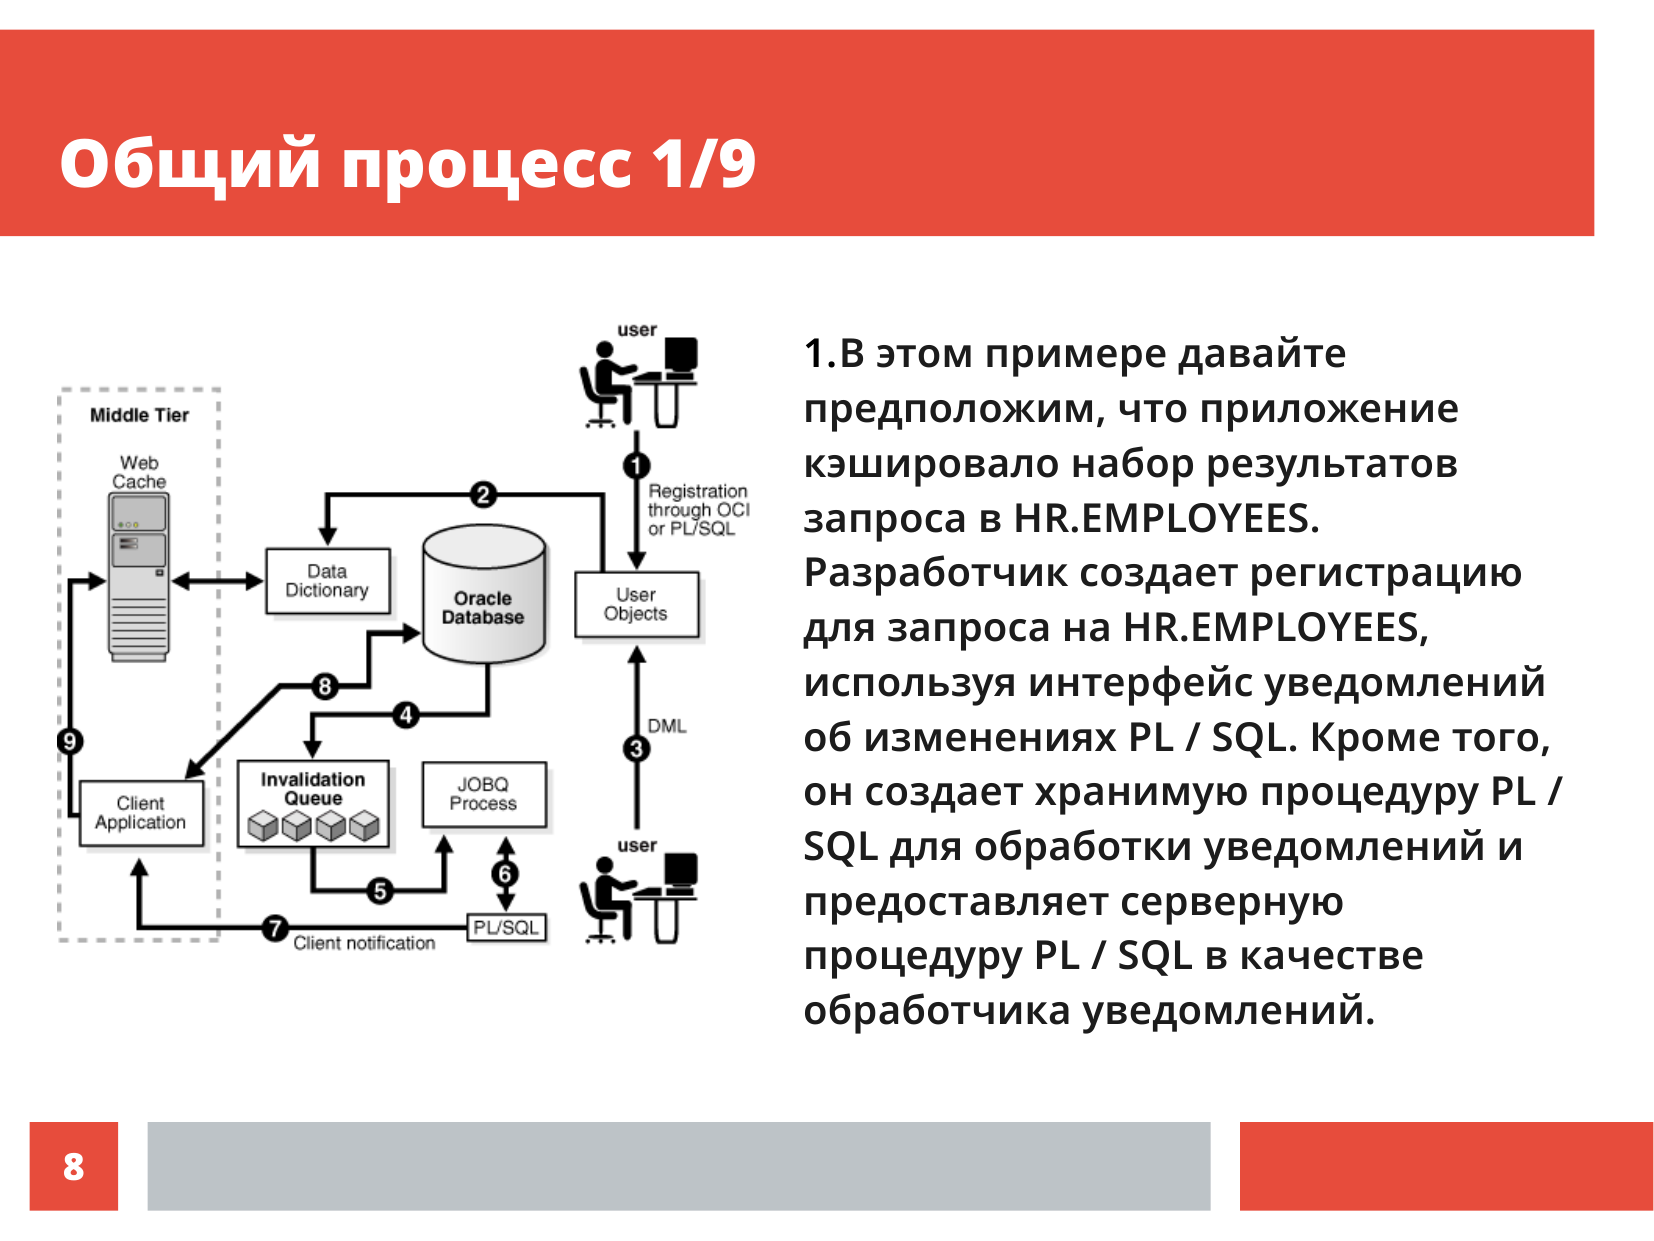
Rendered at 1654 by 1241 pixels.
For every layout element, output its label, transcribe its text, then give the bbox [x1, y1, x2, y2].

picture [57, 319, 756, 957]
list В этом примере давайте предположим, что приложение кэшировало набор результатов запроса в HR.EMPLOYEES. Разработчик создает регистрацию для запроса на HR.EMPLOYEES, используя интерфейс уведомлений об изменениях PL / SQL. Кроме того, он создает хранимую процедуру PL / SQL для обработки уведомлений и предоставляет серверную процедуру PL / SQL в качестве обработчика уведомлений. [803, 324, 1565, 1093]
title Общий процесс 1/9 [59, 59, 1595, 207]
